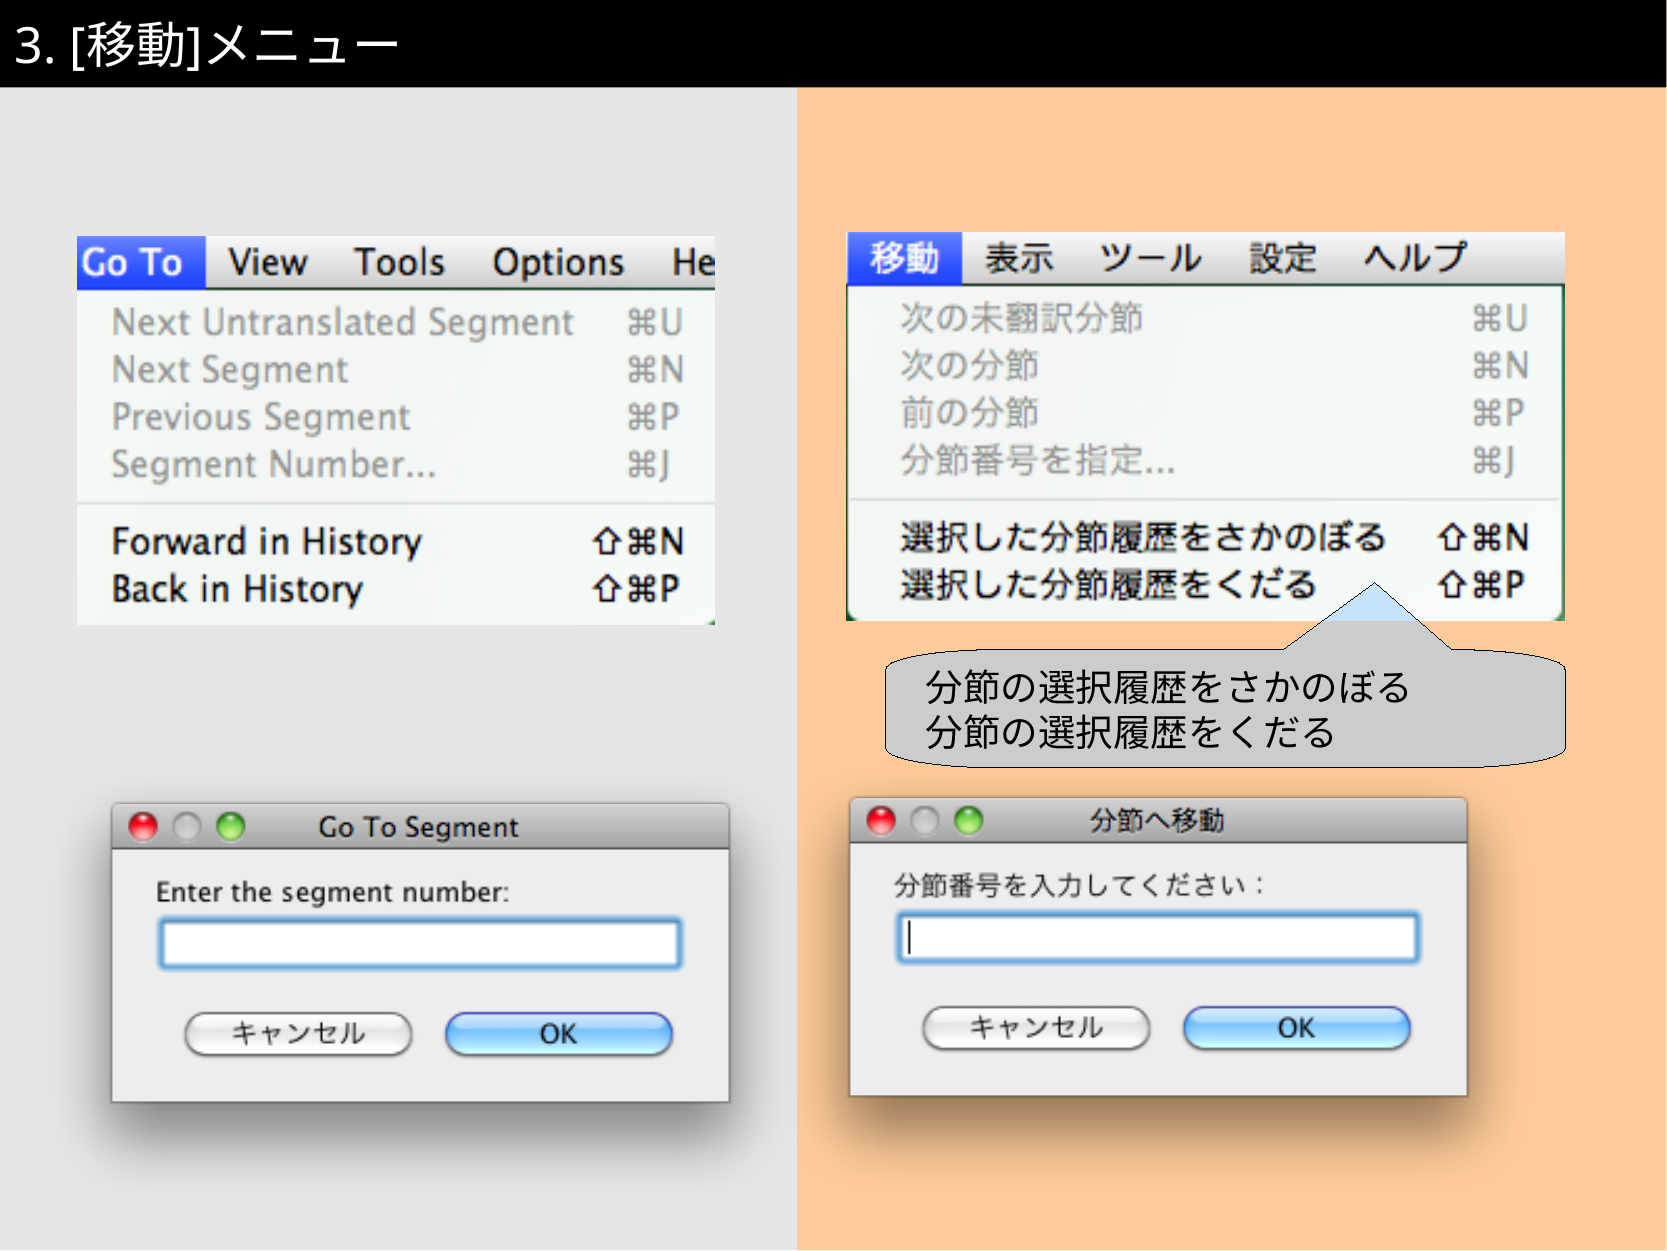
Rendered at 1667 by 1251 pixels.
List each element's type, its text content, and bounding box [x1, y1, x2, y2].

picture [77, 236, 715, 625]
picture [29, 746, 1551, 1217]
text_box 分節の選択履歴をさかのぼる 分節の選択履歴をくだる [885, 582, 1566, 768]
title 3. [移動]メニュー [0, 0, 1667, 88]
picture [846, 232, 1565, 621]
text_box [797, 88, 1667, 1251]
